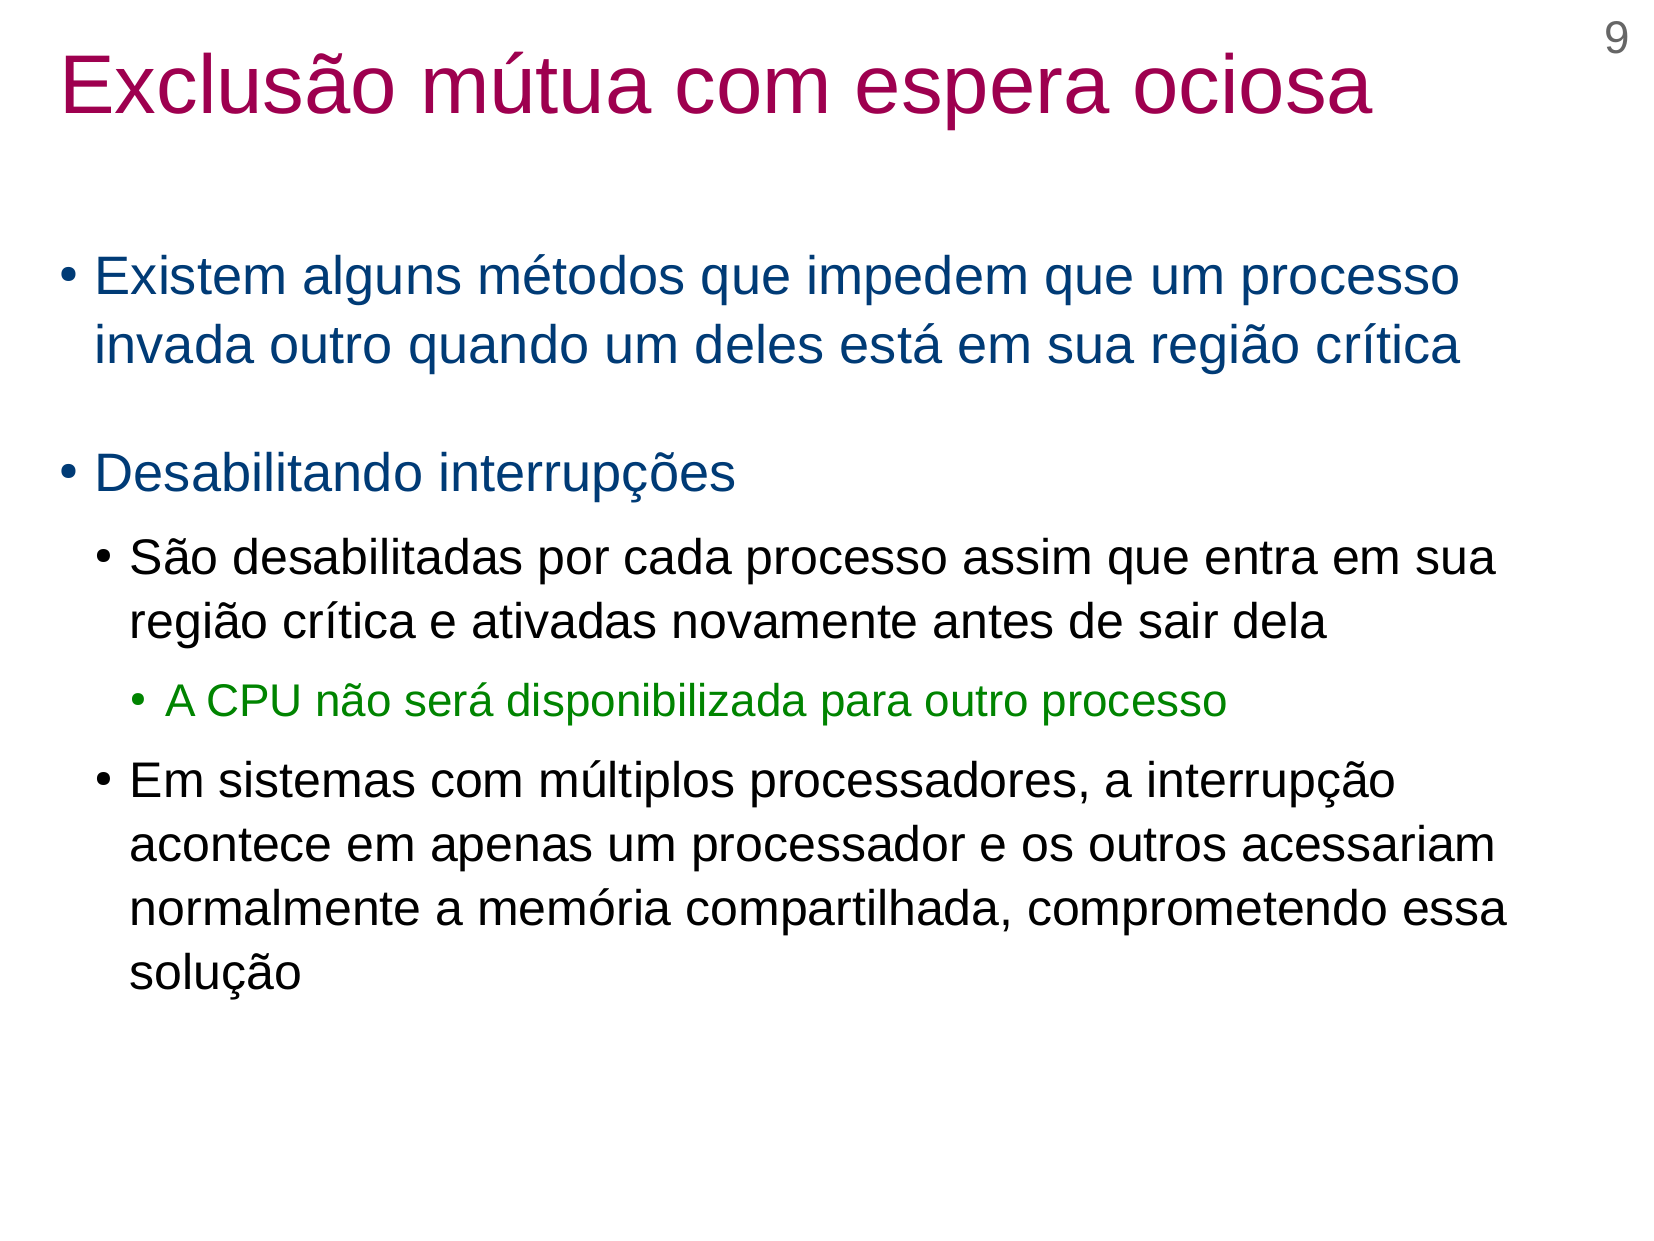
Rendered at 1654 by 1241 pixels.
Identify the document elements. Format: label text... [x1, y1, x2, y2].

list Existem alguns métodos que impedem que um processo invada outro quando um deles está em sua região crítica Desabilitando interrupções São desabilitadas por cada processo assim que entra em sua região crítica e ativadas novamente antes de sair dela A CPU não será disponibilizada para outro processo Em sistemas com múltiplos processadores, a interrupção acontece em apenas um processador e os outros acessariam normalmente a memória compartilhada, comprometendo essa solução [59, 236, 1595, 1211]
title Exclusão mútua com espera ociosa [59, 29, 1595, 148]
